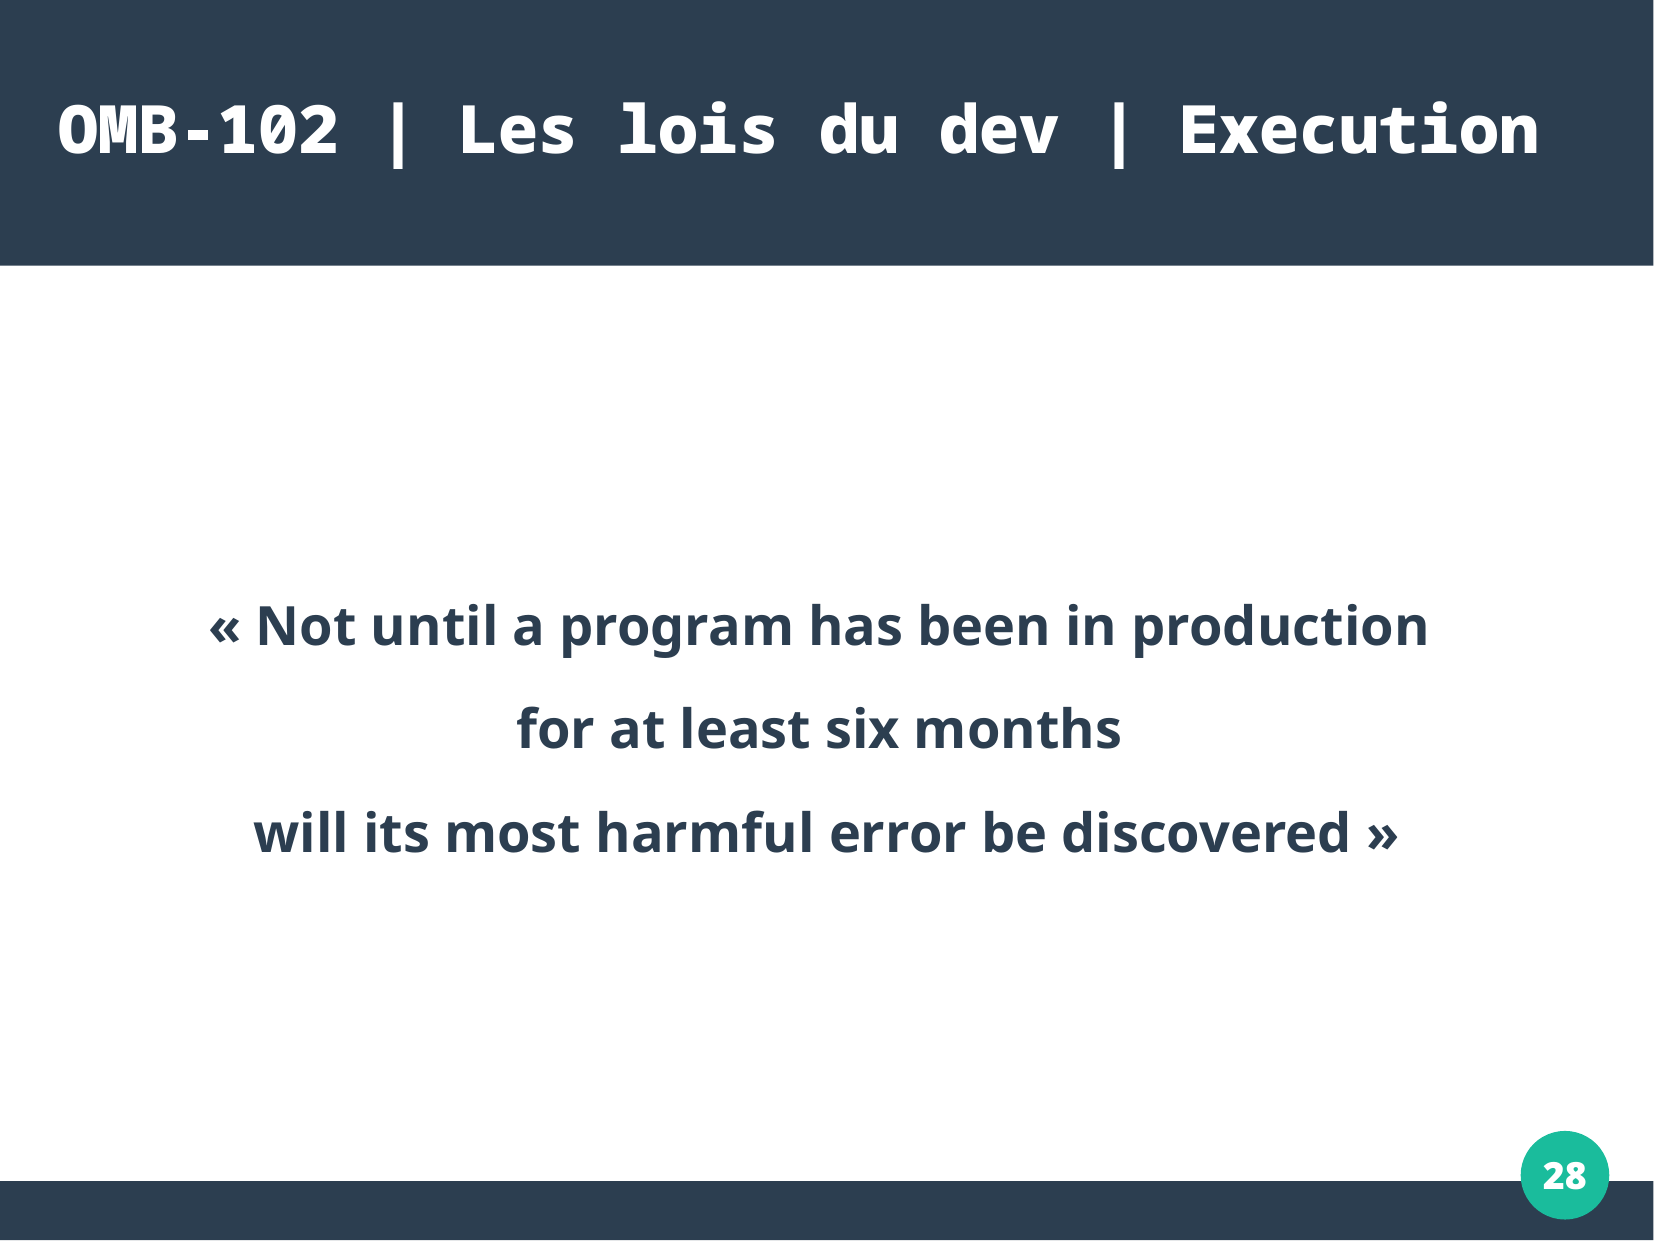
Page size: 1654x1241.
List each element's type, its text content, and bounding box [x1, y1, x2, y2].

list « Not until a program has been in production for at least six months will its most harmful error be discovered » [0, 270, 1654, 1186]
title OMB-102 | Les lois du dev | Execution [59, 49, 1595, 207]
